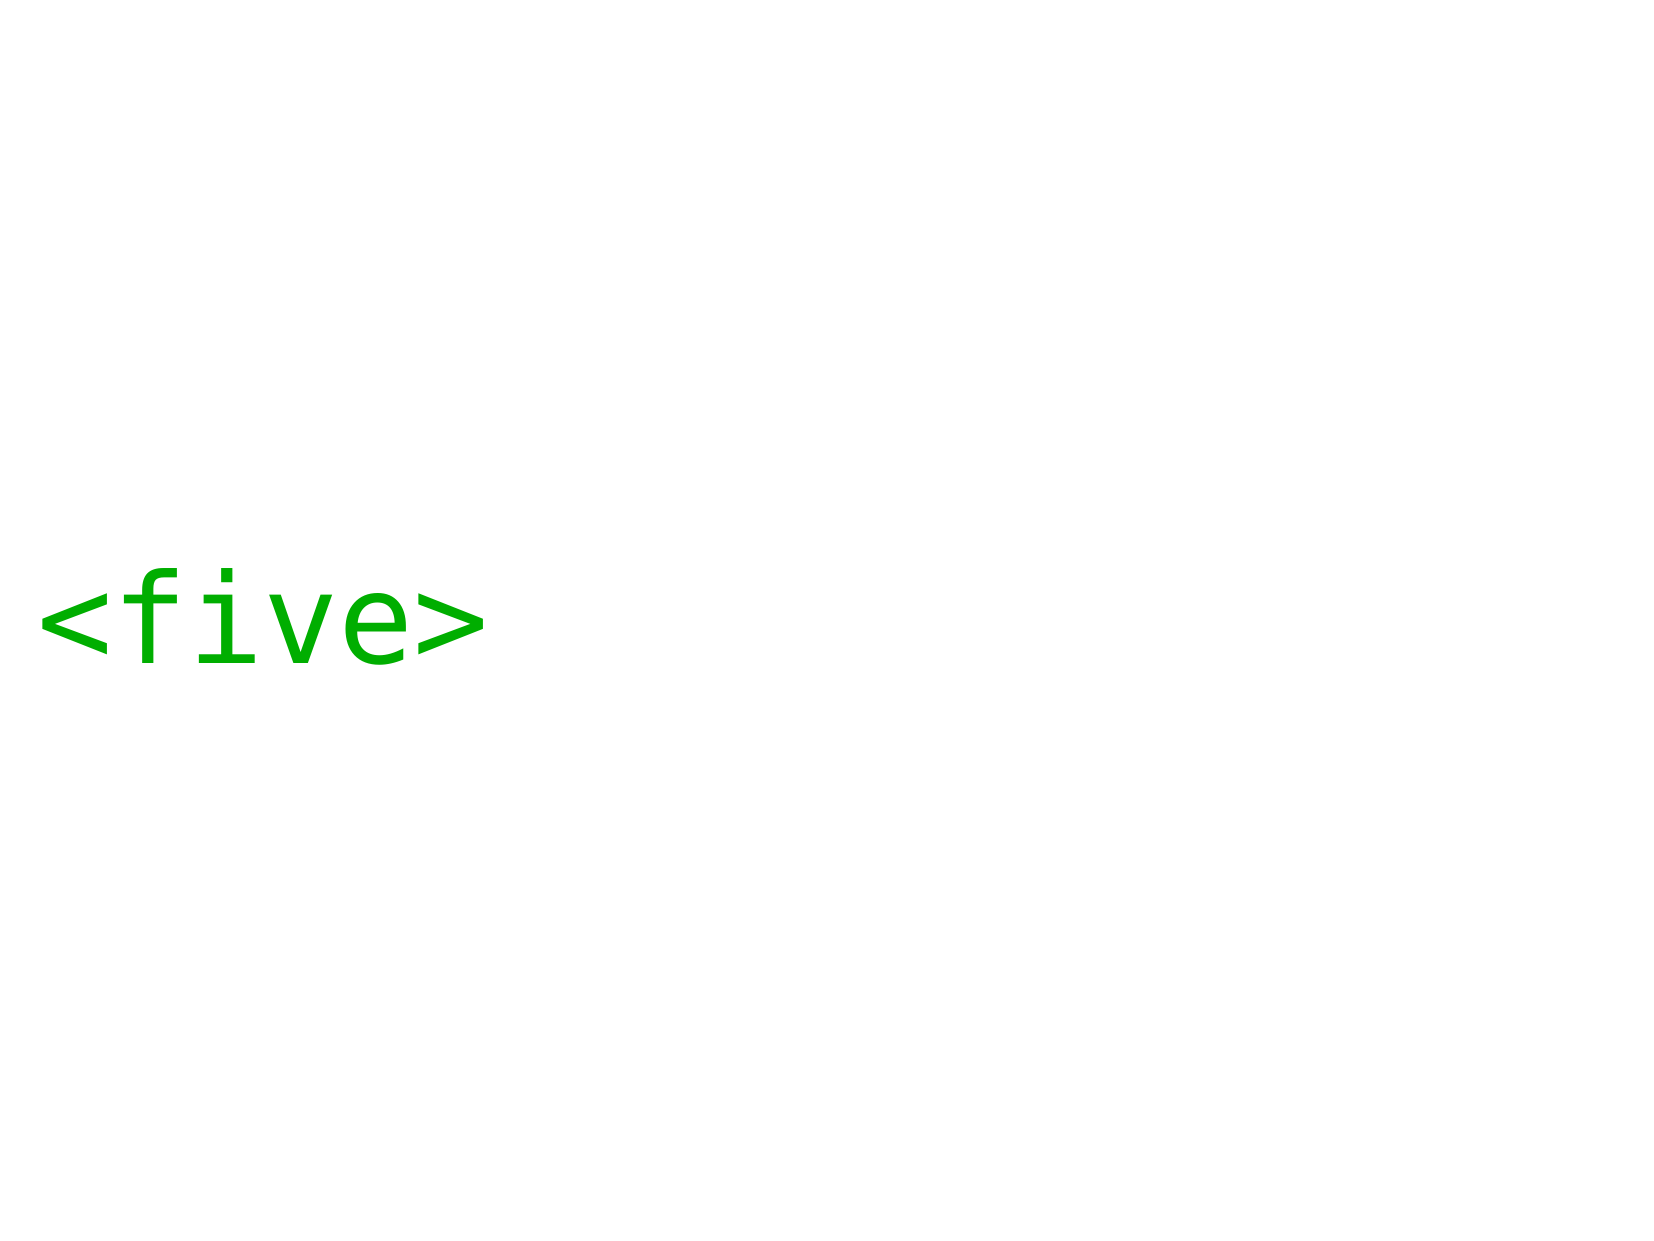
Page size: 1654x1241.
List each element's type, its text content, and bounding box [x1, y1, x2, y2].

text_box <five> [37, 0, 1654, 1241]
